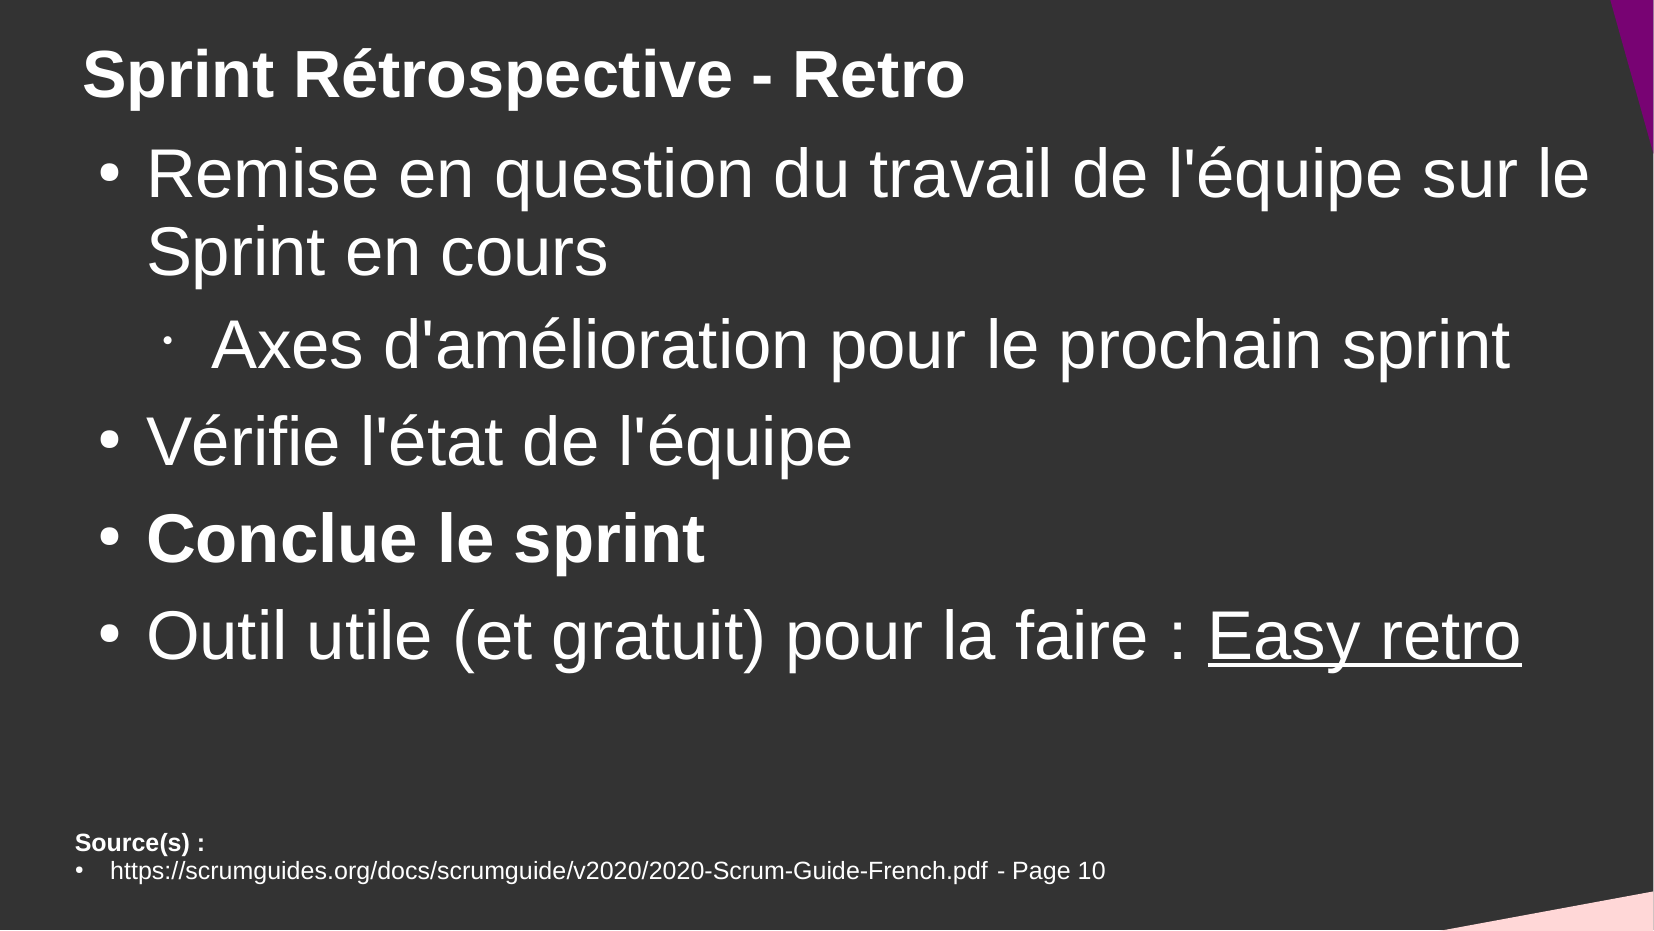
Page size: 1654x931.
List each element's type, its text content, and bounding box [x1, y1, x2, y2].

text_box [1610, 0, 1654, 156]
text_box [1438, 891, 1654, 931]
title Sprint Rétrospective - Retro [82, 37, 1571, 122]
text_box Source(s) : https://scrumguides.org/docs/scrumguide/v2020/2020-Scrum-Guide-French.pdf - Page 10 [60, 821, 1546, 921]
list Remise en question du travail de l'équipe sur le Sprint en cours Axes d'amélioration pour le prochain sprint Vérifie l'état de l'équipe Conclue le sprint Outil utile (et gratuit) pour la faire : Easy retro [80, 135, 1620, 686]
